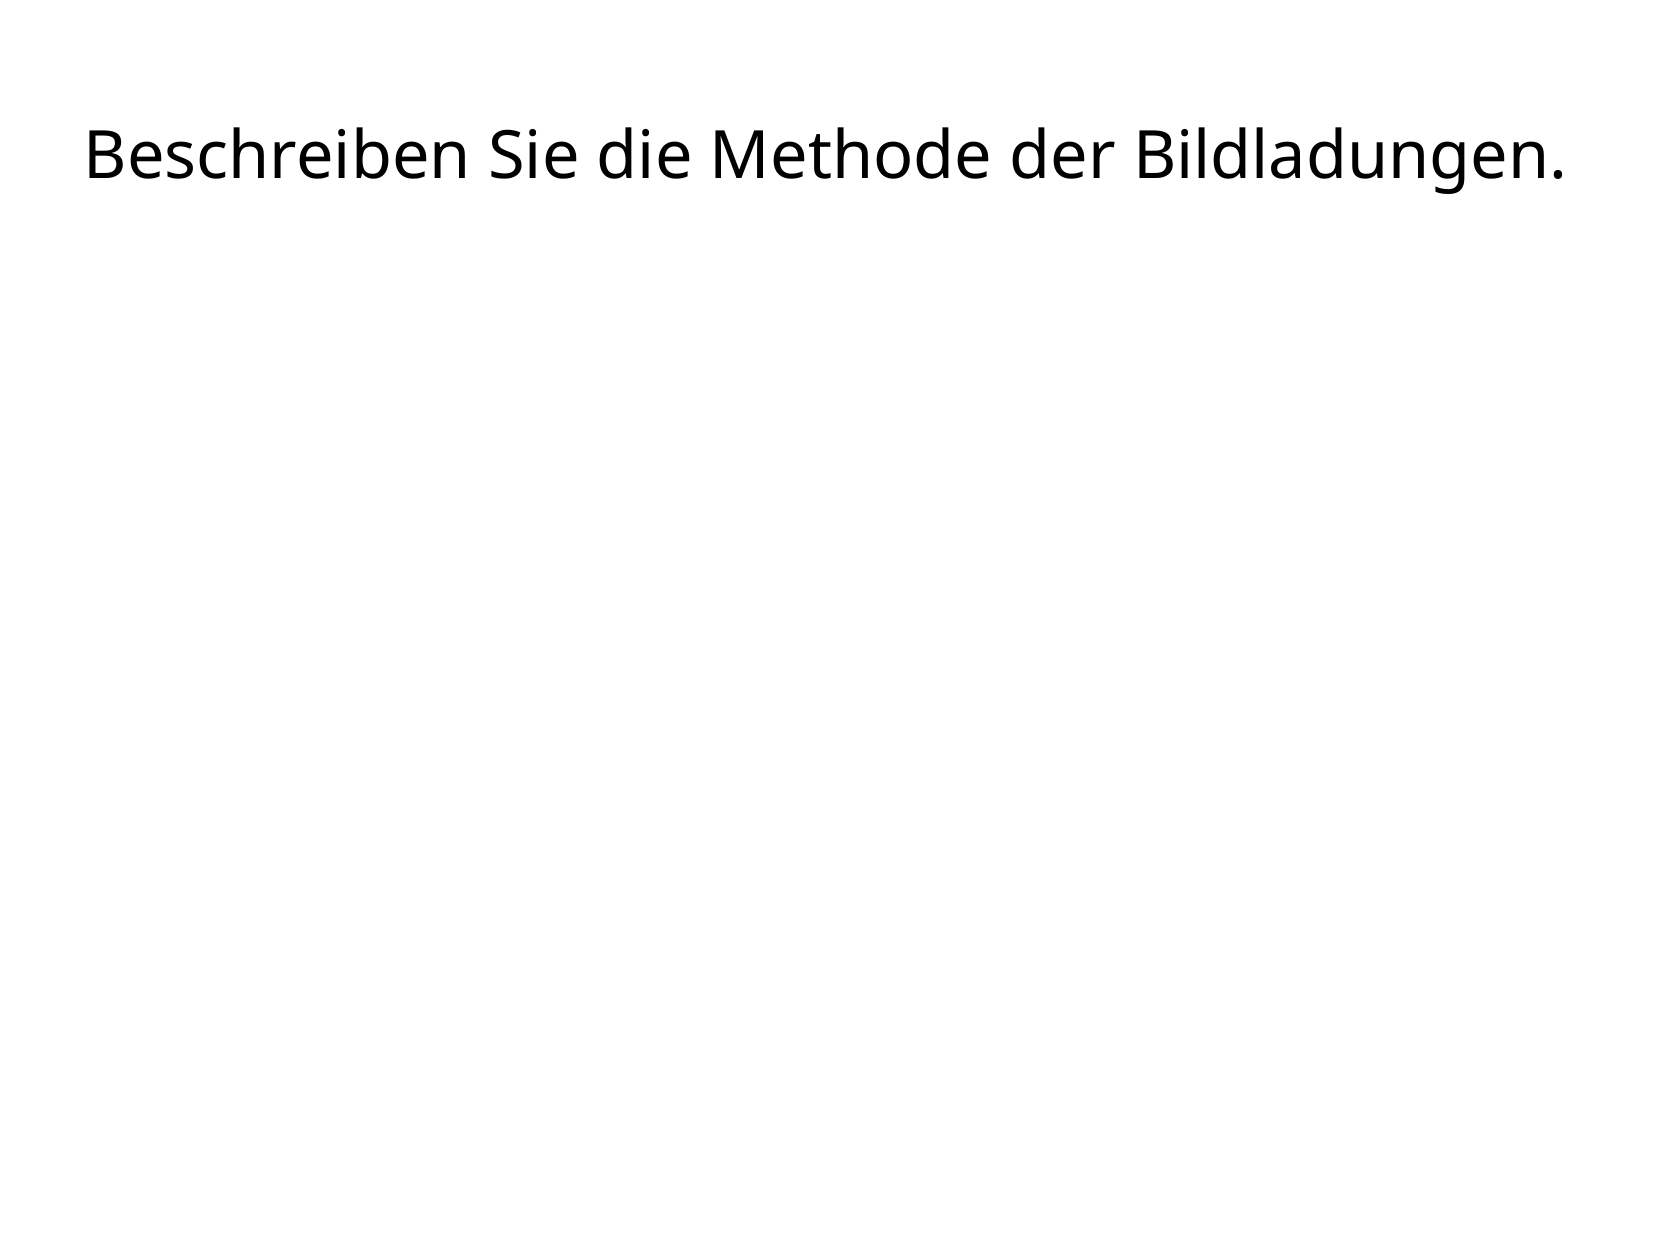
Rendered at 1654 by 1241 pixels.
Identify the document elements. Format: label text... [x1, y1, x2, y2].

title Beschreiben Sie die Methode der Bildladungen. [82, 49, 1571, 257]
